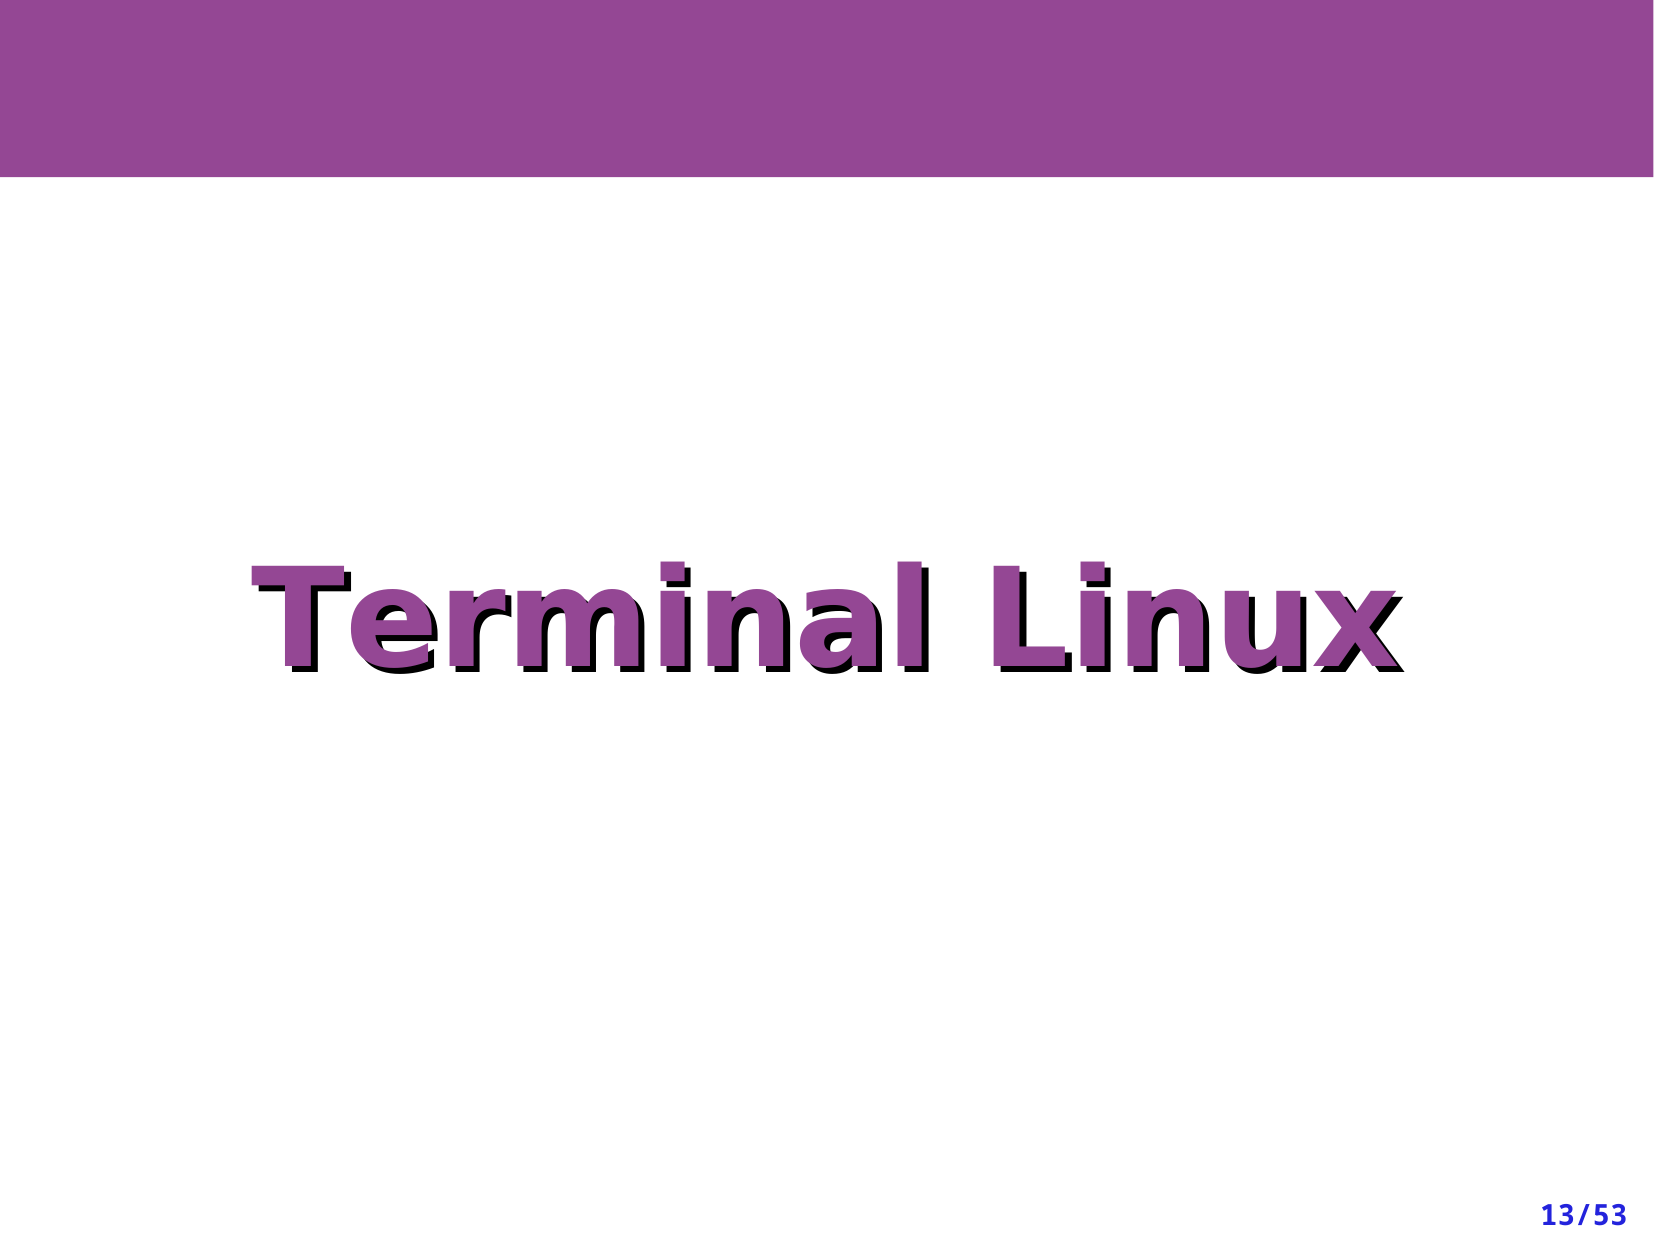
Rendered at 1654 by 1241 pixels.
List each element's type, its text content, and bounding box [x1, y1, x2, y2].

text_box Terminal Linux [236, 531, 1399, 709]
